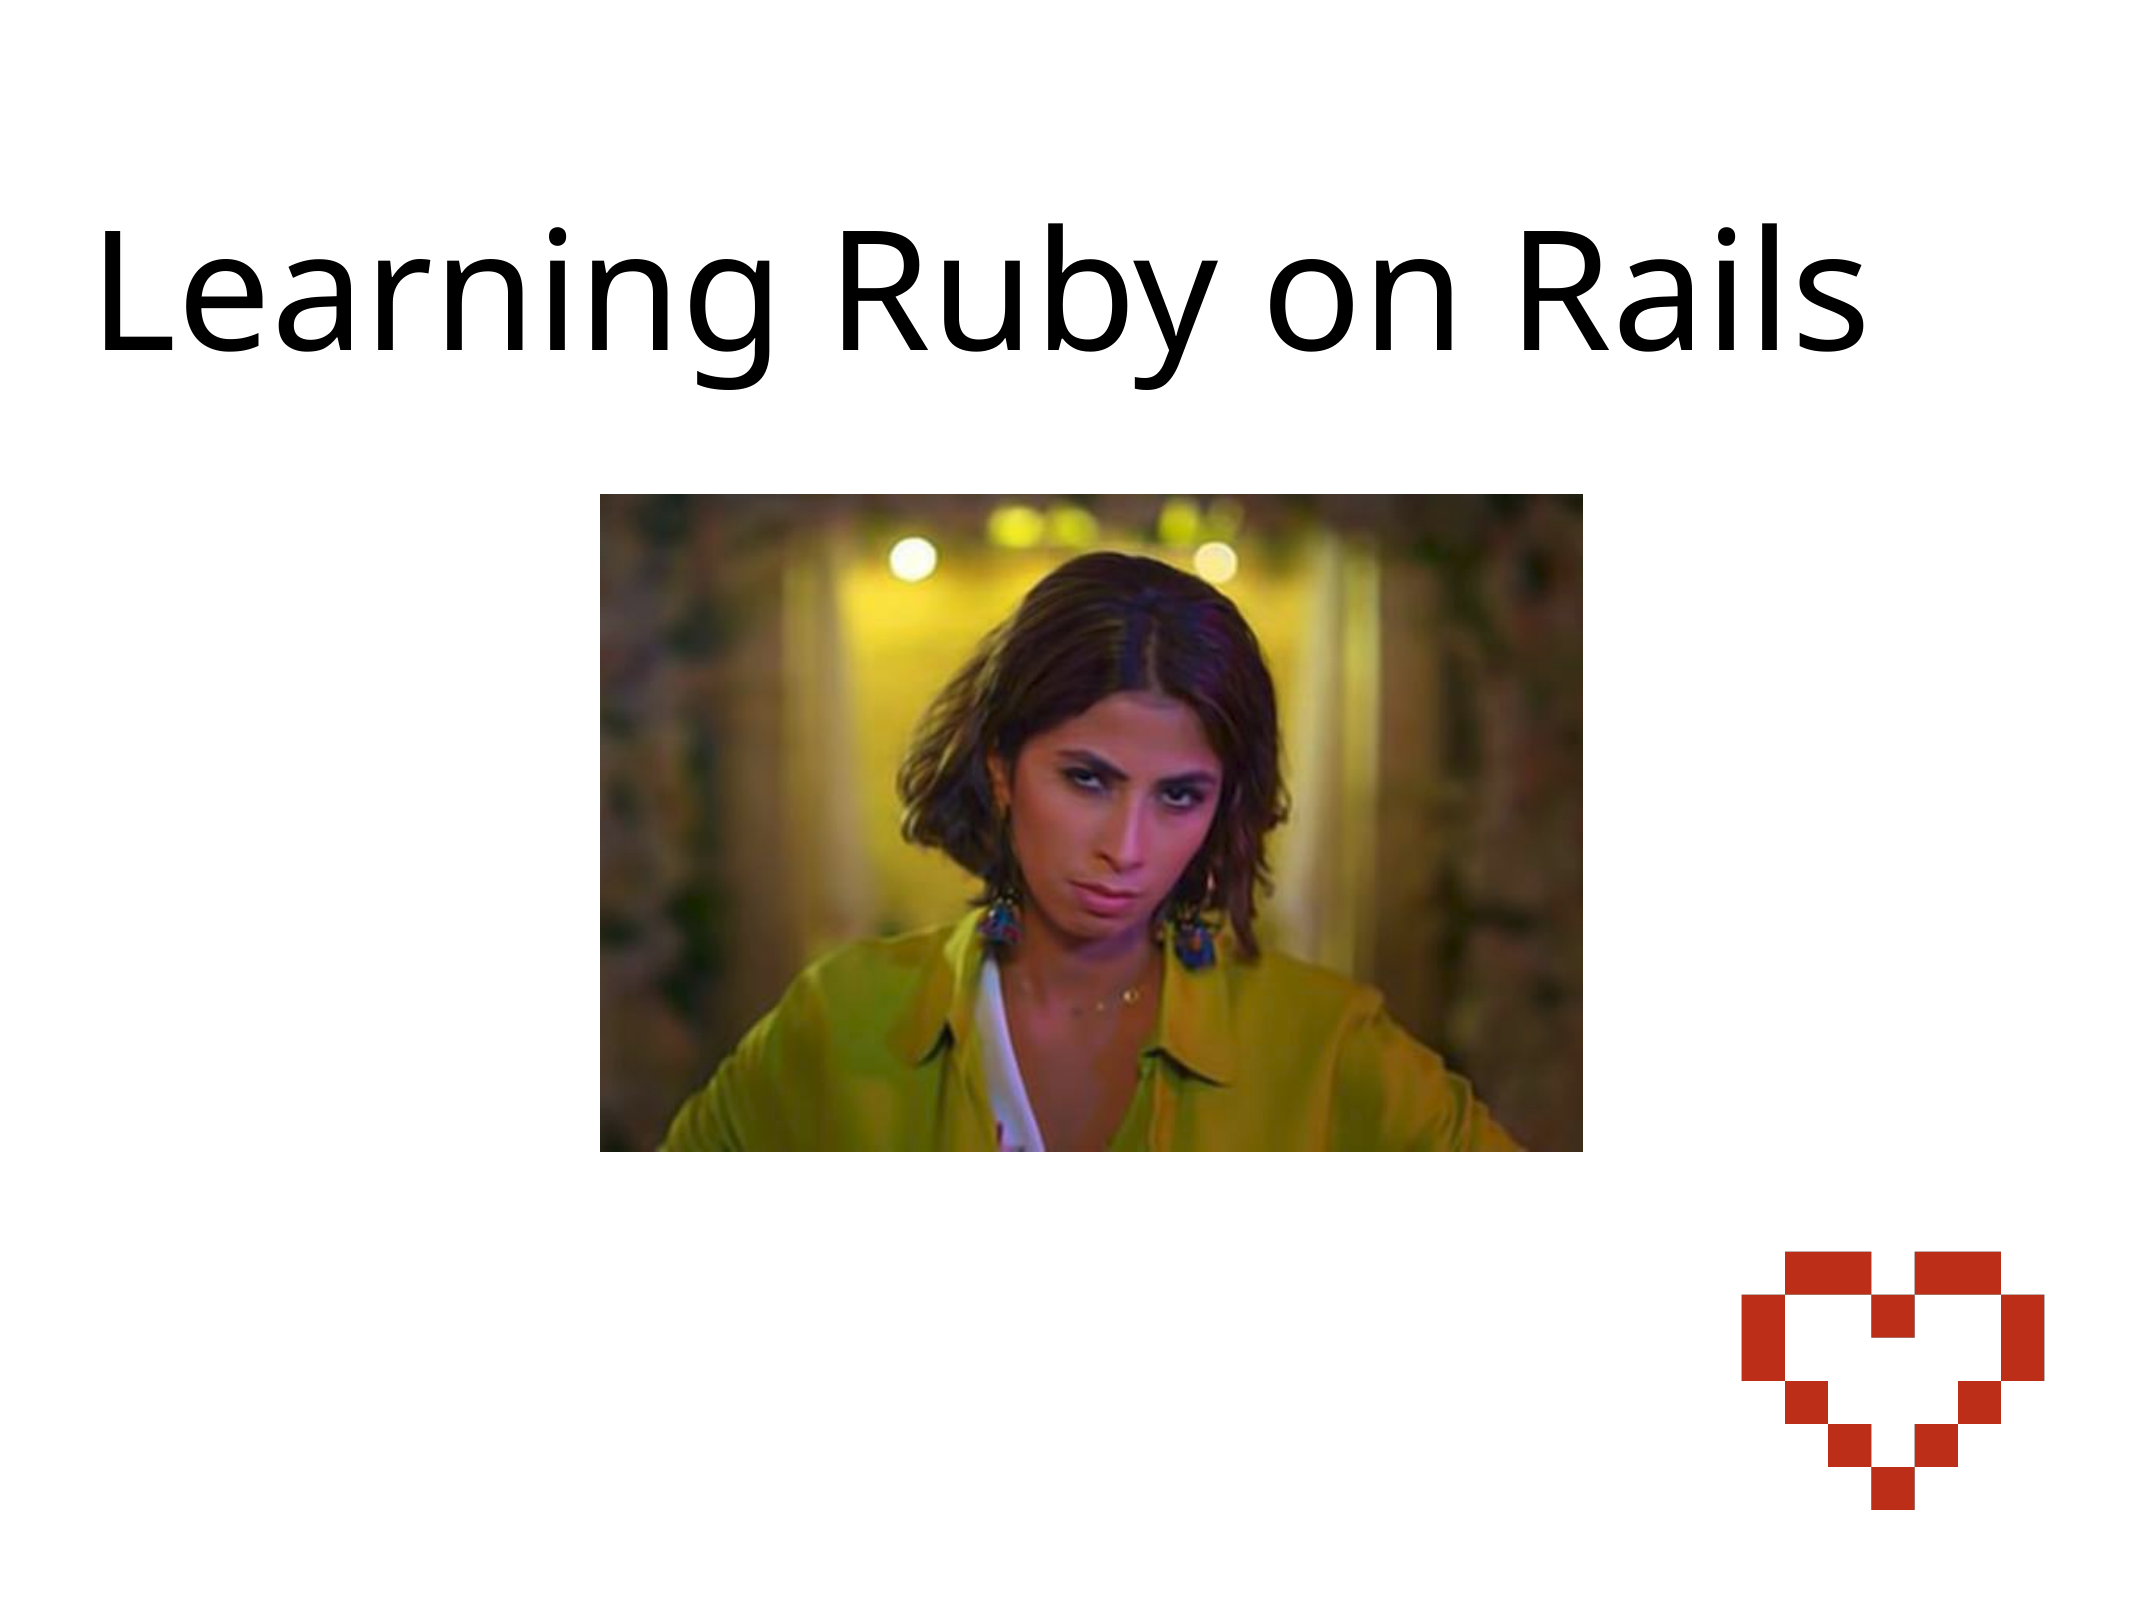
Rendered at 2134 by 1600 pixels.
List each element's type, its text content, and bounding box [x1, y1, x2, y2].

picture [600, 494, 1583, 1152]
picture [1721, 1209, 2065, 1552]
text_box Learning Ruby on Rails [75, 165, 2134, 374]
